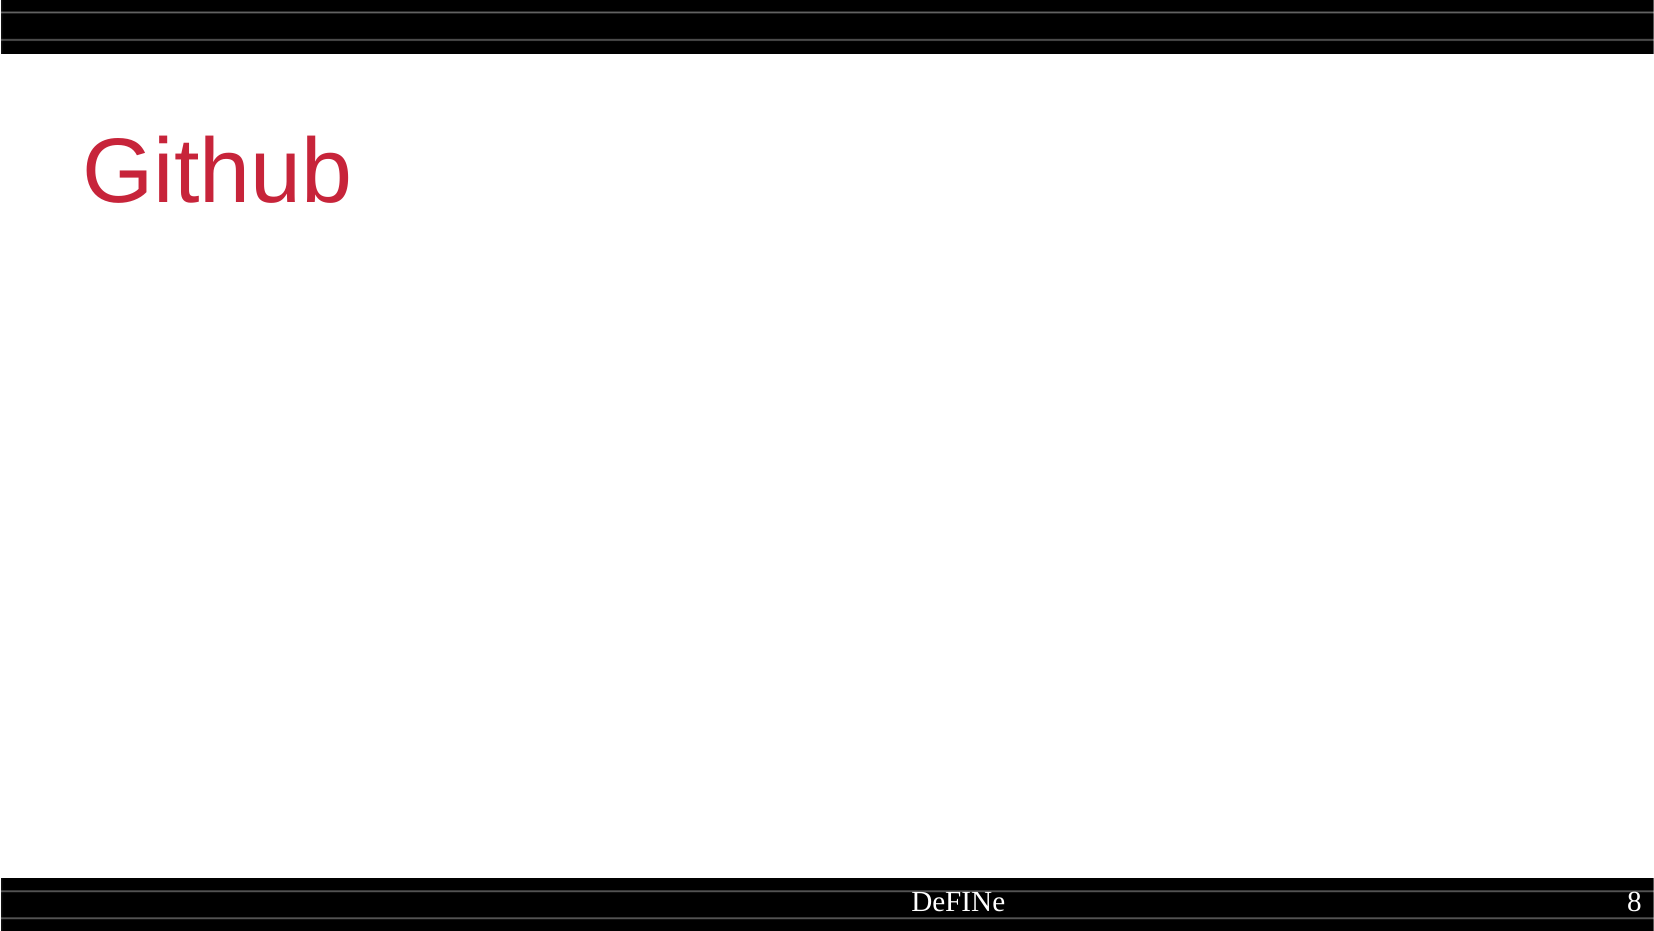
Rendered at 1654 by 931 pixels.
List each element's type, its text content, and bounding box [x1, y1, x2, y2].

picture [1, 878, 1654, 931]
title Github [82, 92, 1571, 249]
picture [1, 0, 1654, 54]
